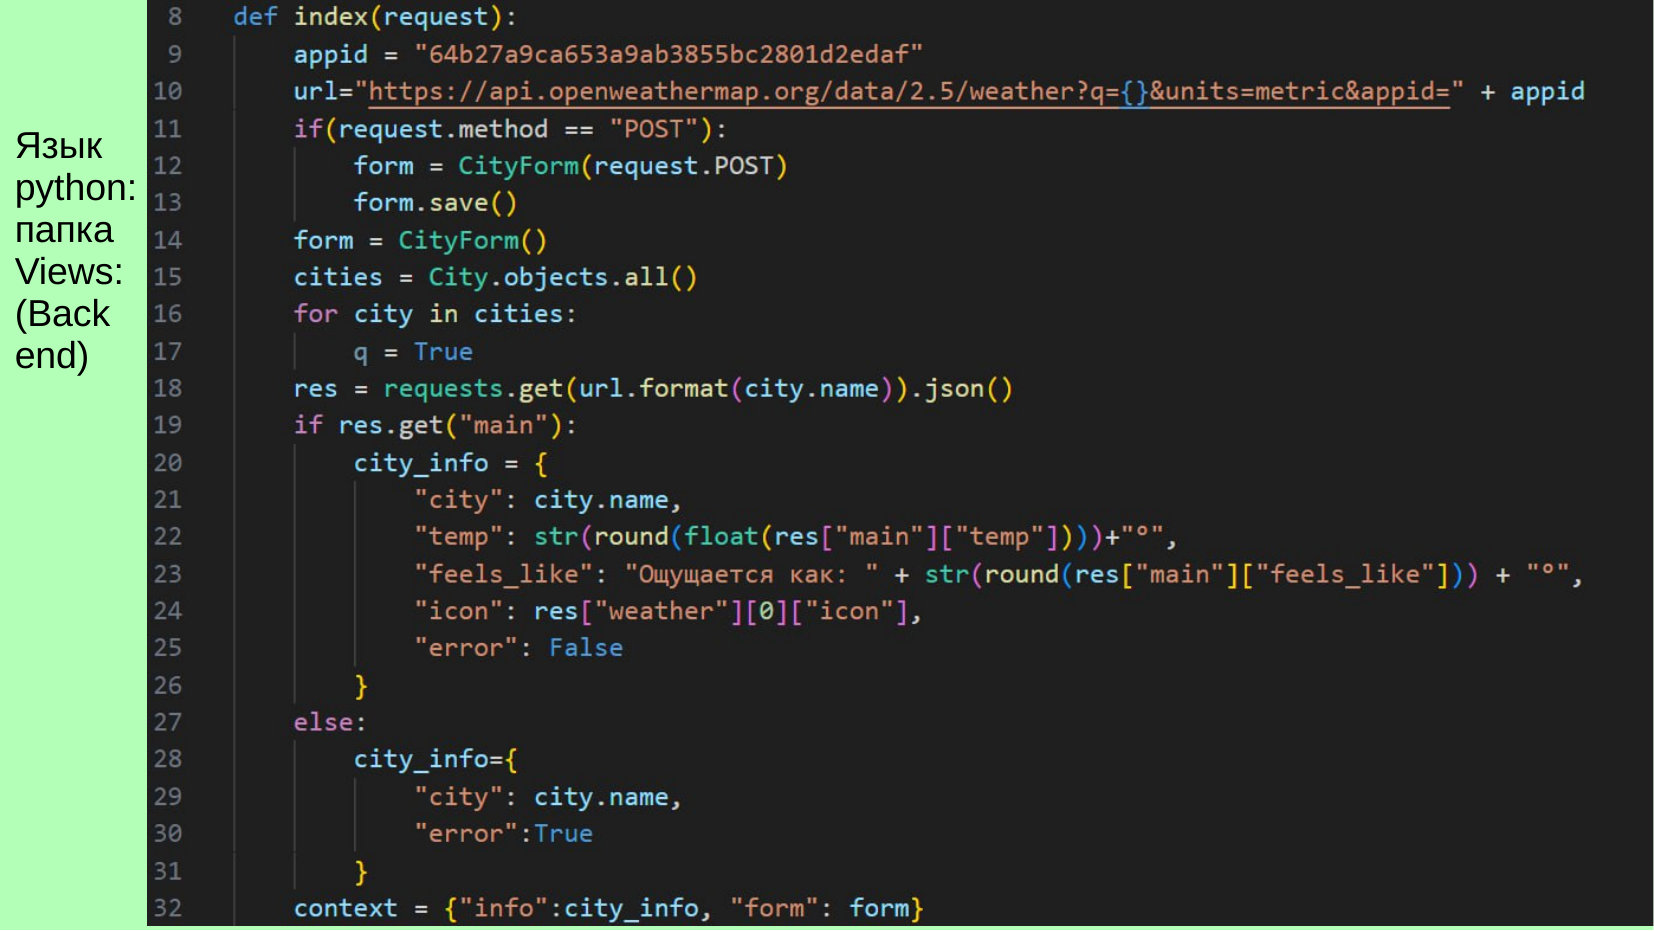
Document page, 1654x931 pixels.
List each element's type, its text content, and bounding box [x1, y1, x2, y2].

picture [147, 0, 1654, 926]
text_box Язык python: папка Views: (Back end) [0, 117, 183, 384]
